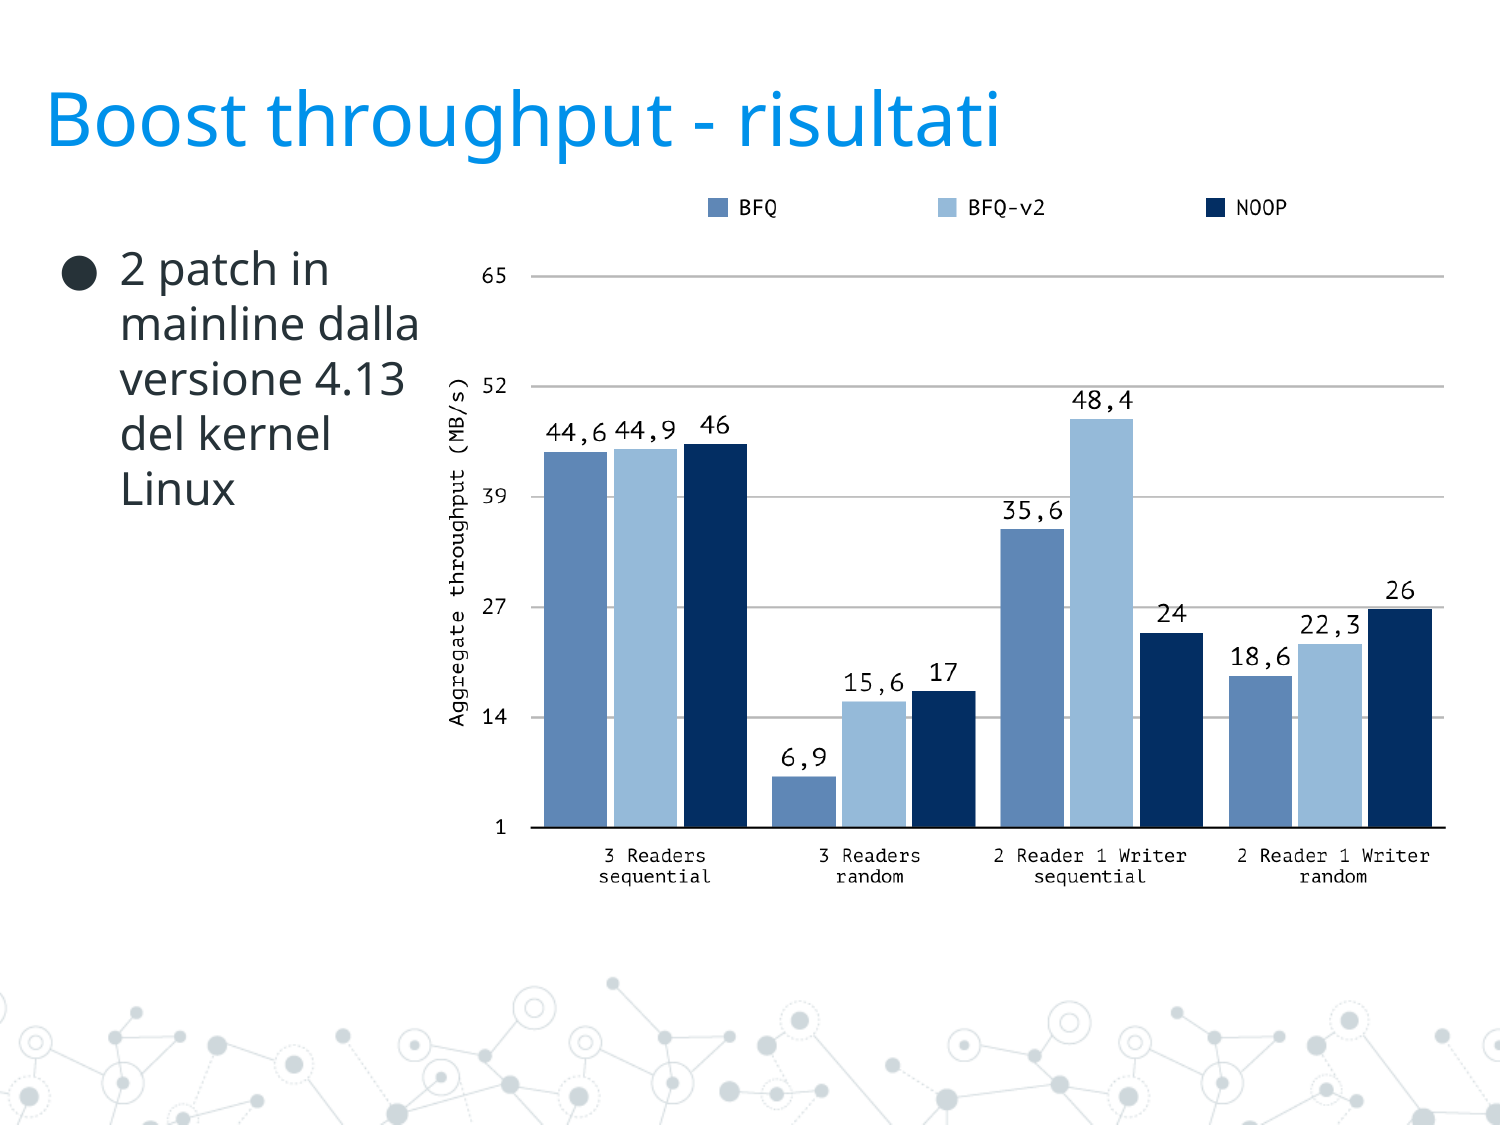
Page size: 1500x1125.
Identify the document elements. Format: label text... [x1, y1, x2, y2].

list 2 patch in mainline dalla versione 4.13 del kernel Linux [29, 224, 440, 528]
title Boost throughput - risultati [29, 22, 1272, 177]
picture [0, 0, 1500, 1125]
